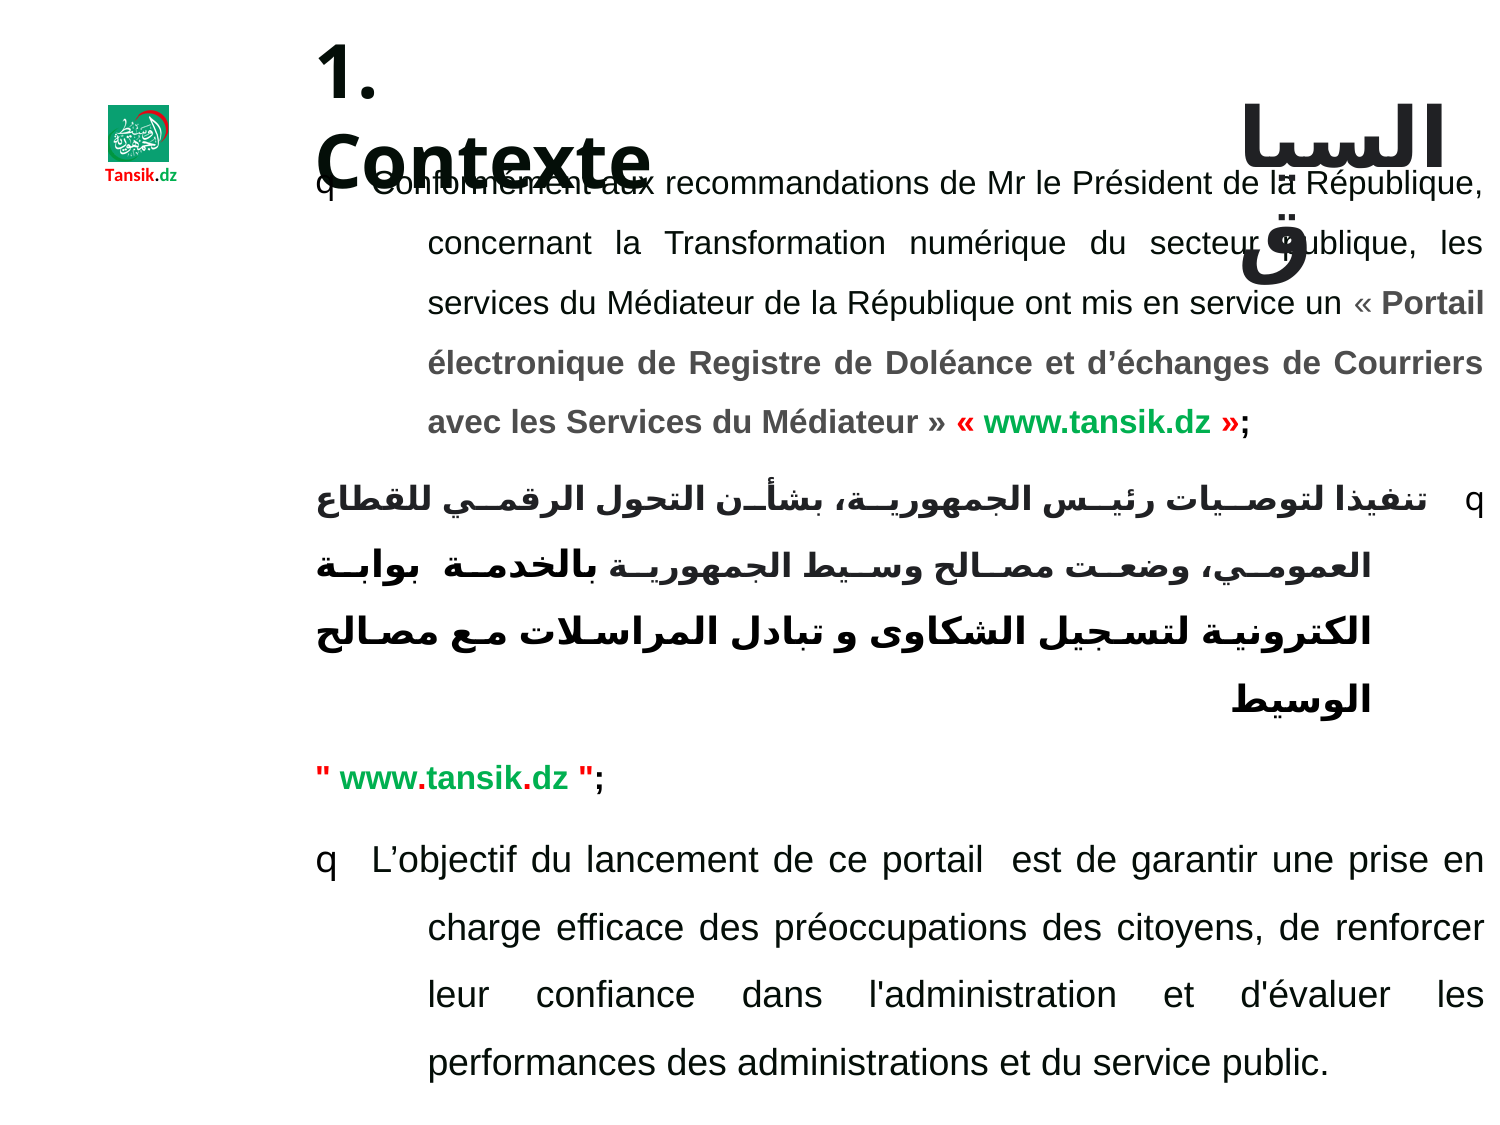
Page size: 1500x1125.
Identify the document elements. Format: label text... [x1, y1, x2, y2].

picture [108, 105, 169, 155]
text_box السياق [1223, 76, 1500, 136]
title 1. Contexte [299, 16, 751, 134]
text_box Conformément aux recommandations de Mr le Président de la République, concernant la Transformation numérique du secteur publique, les services du Médiateur de la République ont mis en service un « Portail électronique de Registre de Doléance et d’échanges de Courriers avec les Services du Médiateur » « www.tansik.dz »; تنفيذا لتوصيات رئيس الجمهورية، بشأن التحول الرقمي للقطاع العمومي، وضعت مصالح وسيط الجمهورية بالخدمة بوابة الكترونية لتسجيل الشكاوى و تبادل المراسلات مع مصالح الوسيط " www.tansik.dz "; L’objectif du lancement de ce portail est de garantir une prise en charge efficace des préoccupations des citoyens, de renforcer leur confiance dans l'administration et d'évaluer les performances des administrations et du service public. والهدف من إطلاق هذه البوابة هو ضمان المعالجة الفعالة لانشغالات المواطنين وتعزيز ثقتهم في الإدارة وتقييم أداء الإدارات و المصلحة العامة [300, 133, 1500, 1109]
text_box Tansik.dz [90, 155, 194, 190]
